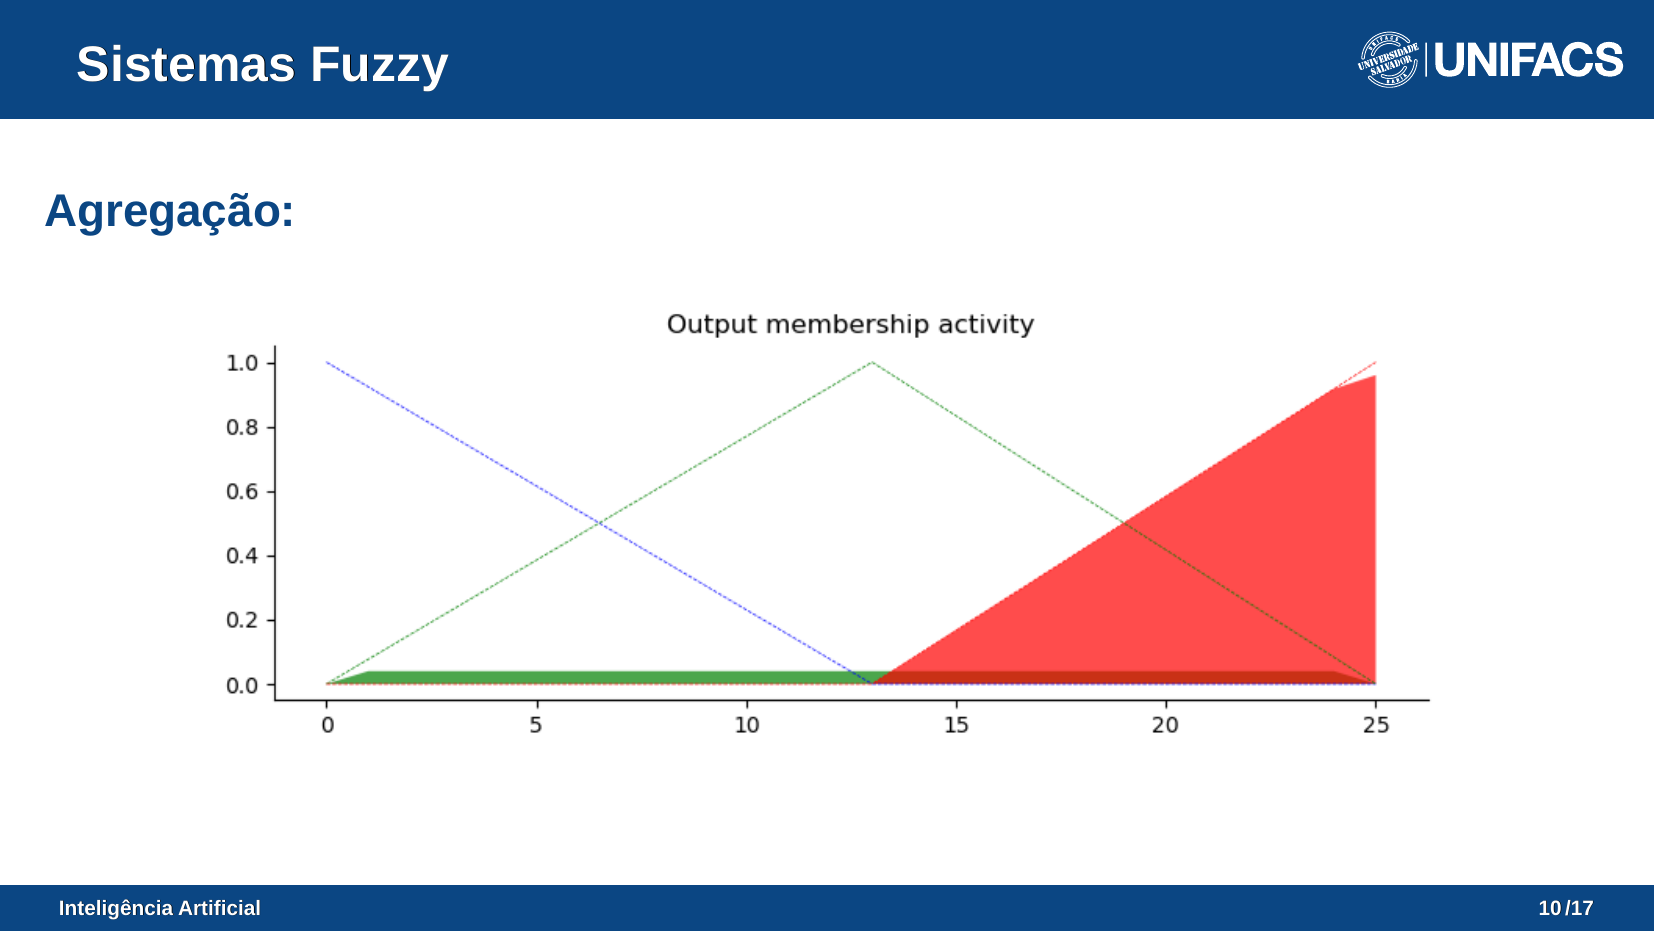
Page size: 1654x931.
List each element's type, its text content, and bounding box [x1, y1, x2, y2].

picture [201, 291, 1452, 761]
text_box Sistemas Fuzzy [76, 7, 1241, 120]
text_box Agregação: [29, 177, 1625, 857]
